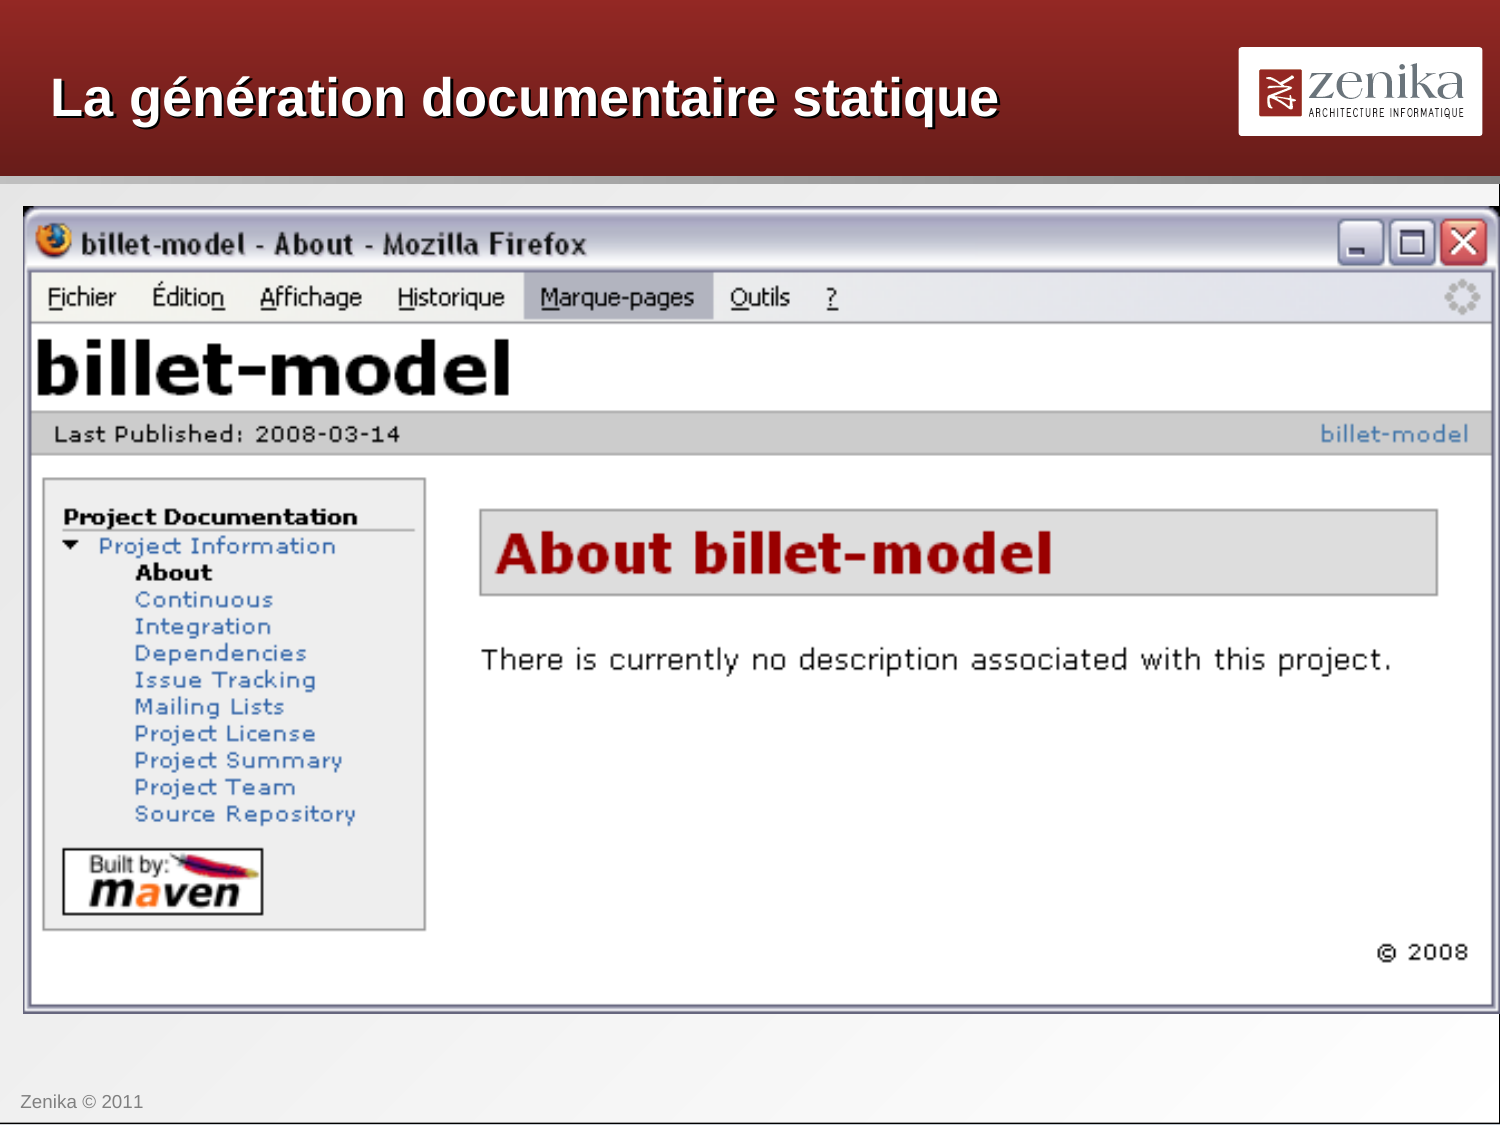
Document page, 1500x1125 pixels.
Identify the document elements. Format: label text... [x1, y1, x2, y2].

title La génération documentaire statique [50, 15, 1206, 180]
picture [23, 206, 1500, 1014]
picture [1257, 58, 1464, 125]
